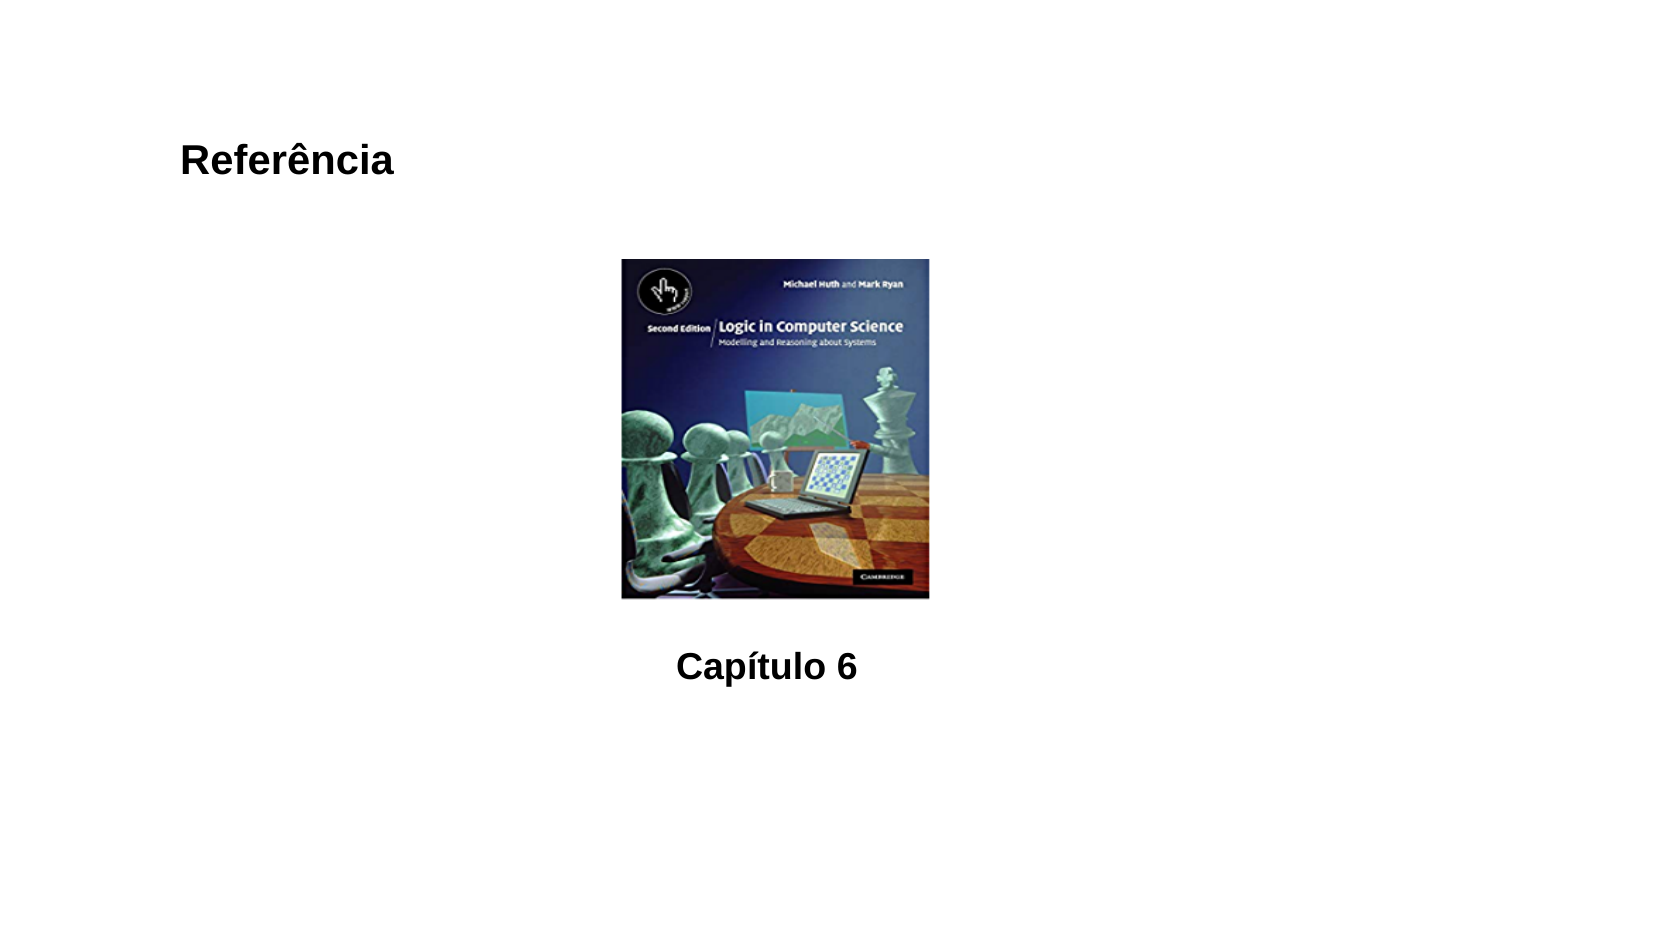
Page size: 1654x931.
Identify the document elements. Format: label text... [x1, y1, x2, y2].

text_box Capítulo 6 [661, 637, 875, 697]
text_box Referência [165, 129, 426, 201]
picture [602, 259, 945, 603]
